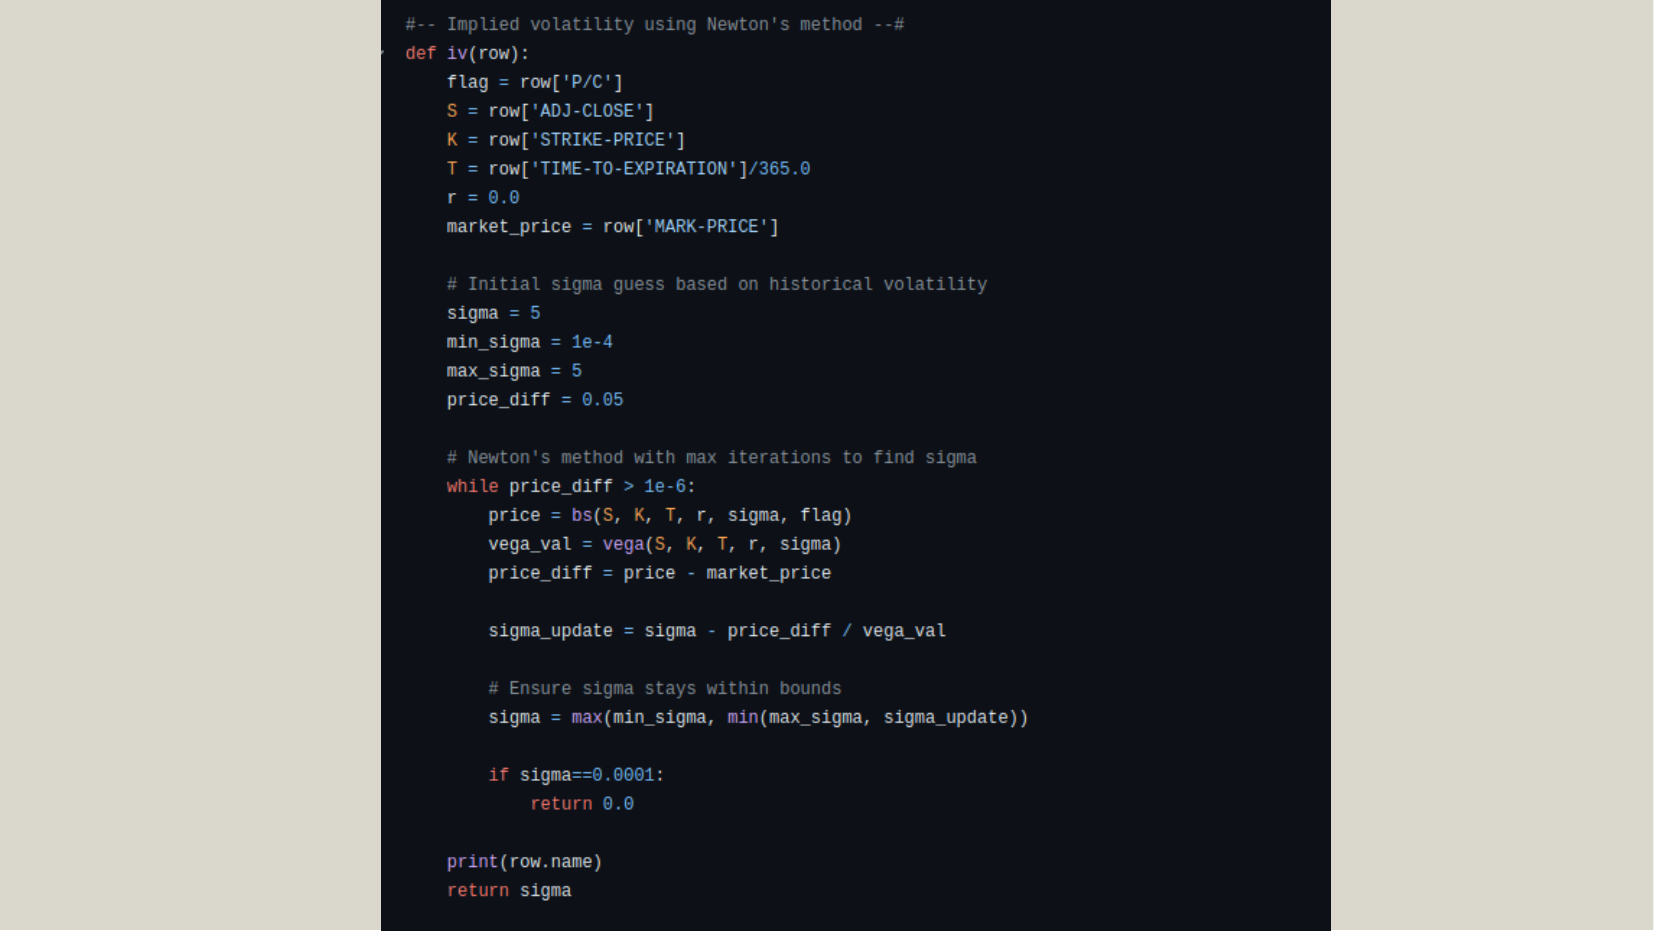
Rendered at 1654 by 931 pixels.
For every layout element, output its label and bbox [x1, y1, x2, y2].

picture [381, 0, 1331, 931]
